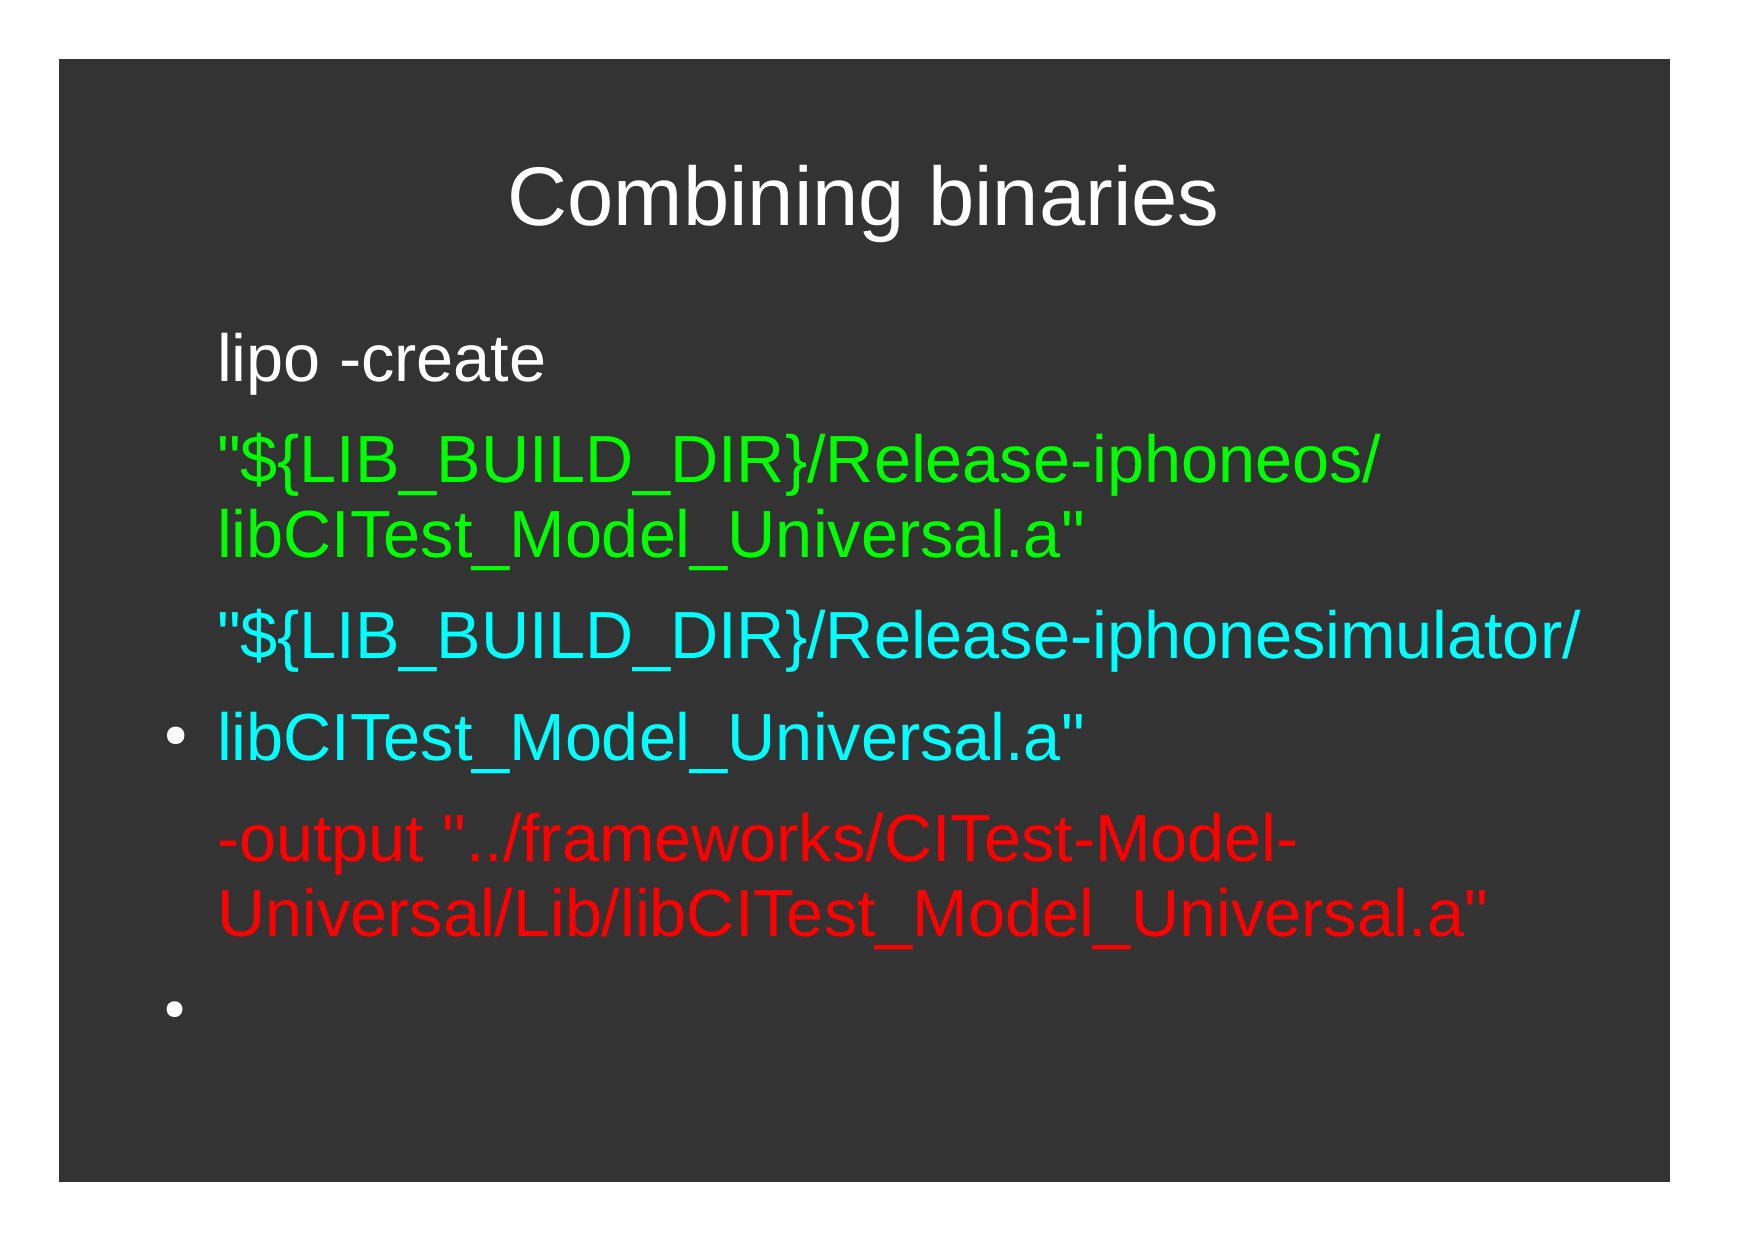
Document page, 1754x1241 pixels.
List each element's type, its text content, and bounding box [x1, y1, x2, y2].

title Combining binaries [138, 110, 1589, 284]
list lipo -create "${LIB_BUILD_DIR}/Release-iphoneos/libCITest_Model_Universal.a" "${LIB_BUILD_DIR}/Release-iphonesimulator/ libCITest_Model_Universal.a" -output "../frameworks/CITest-Model-Universal/Lib/libCITest_Model_Universal.a" [146, 321, 1597, 1048]
